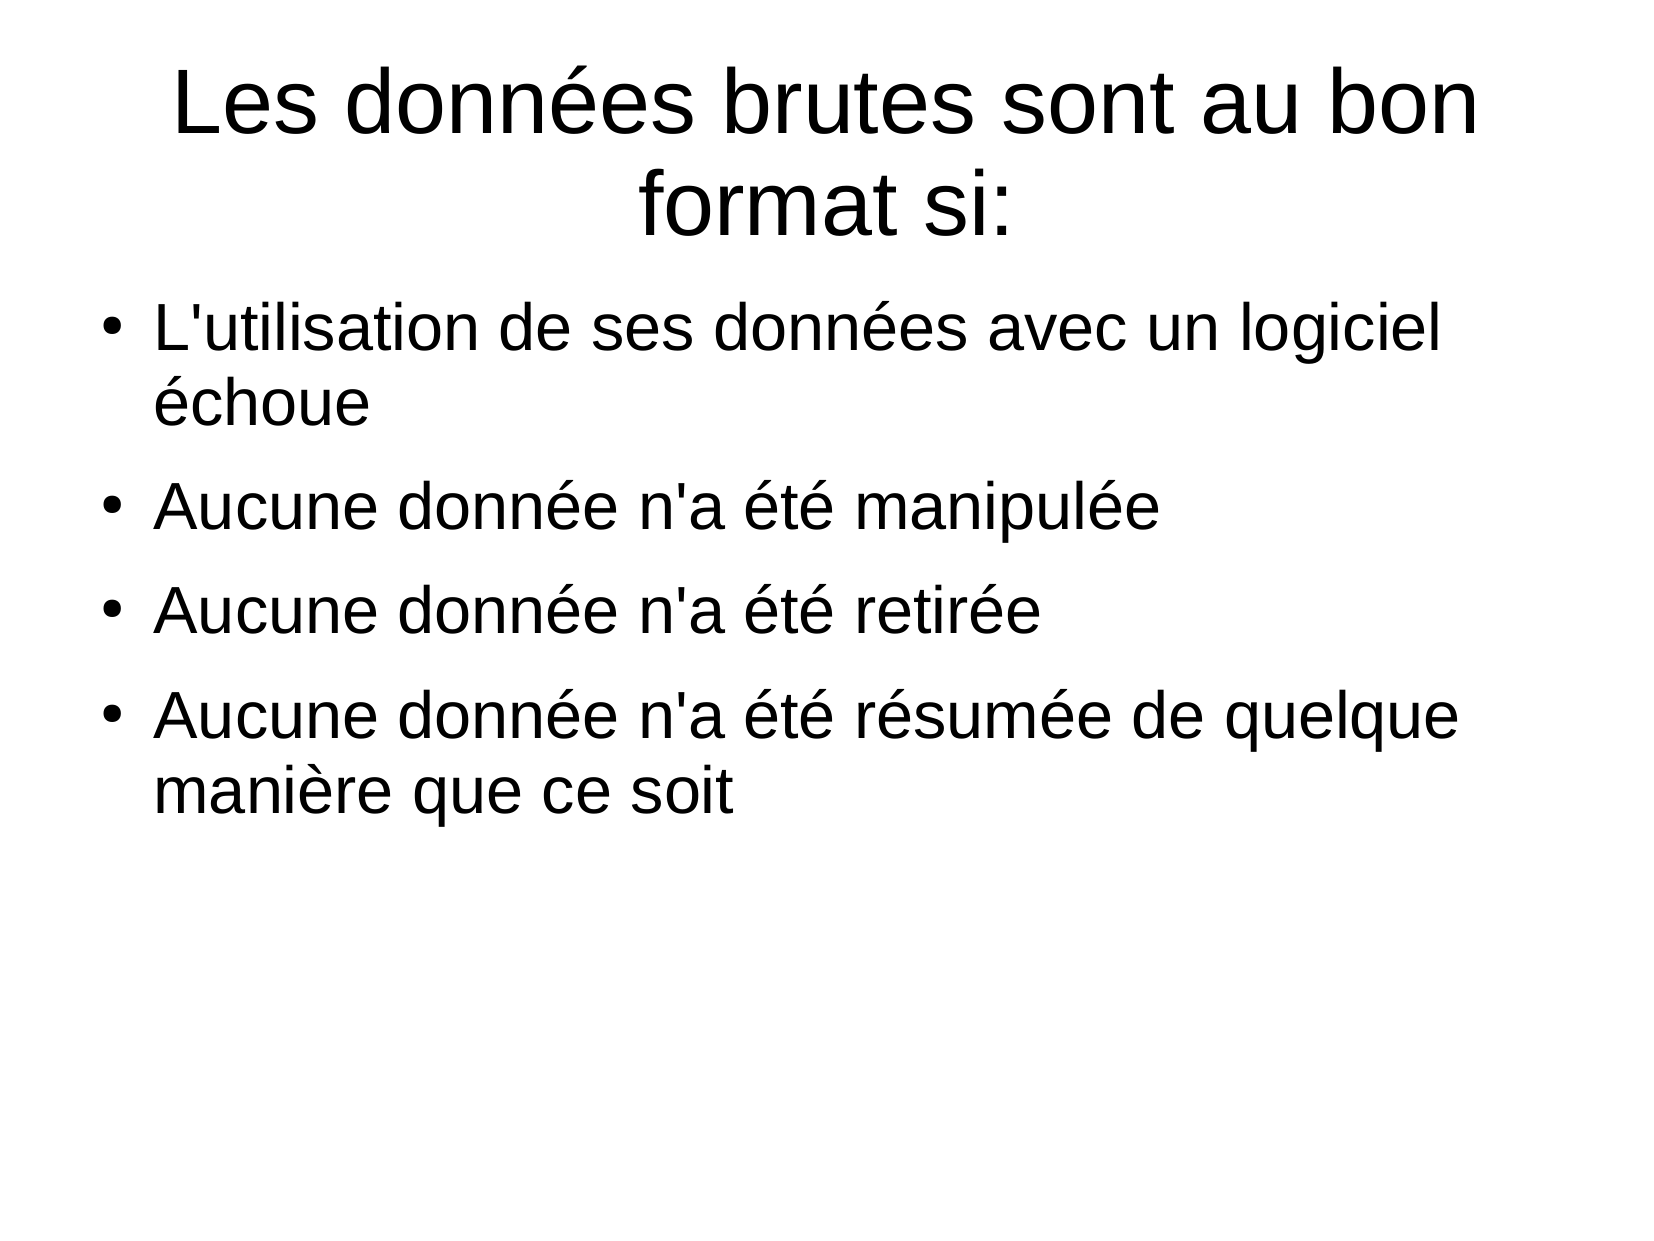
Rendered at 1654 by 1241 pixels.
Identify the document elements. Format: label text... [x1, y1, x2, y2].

title Les données brutes sont au bon format si: [82, 49, 1571, 257]
list L'utilisation de ses données avec un logiciel échoue Aucune donnée n'a été manipulée Aucune donnée n'a été retirée Aucune donnée n'a été résumée de quelque manière que ce soit [82, 290, 1571, 1010]
